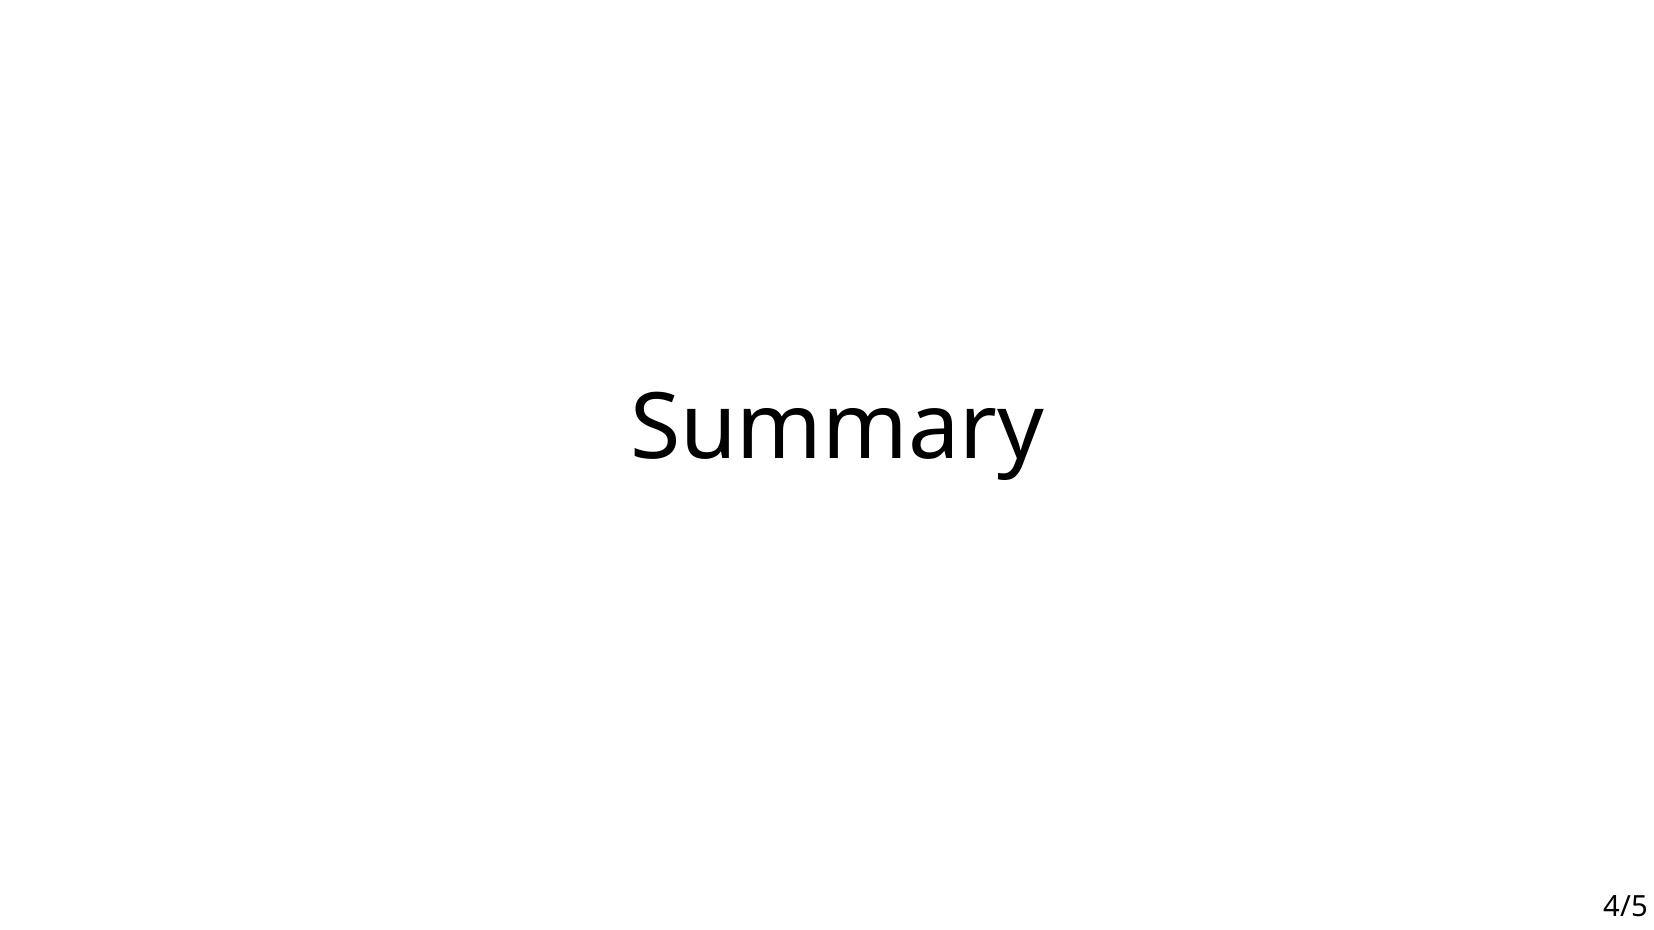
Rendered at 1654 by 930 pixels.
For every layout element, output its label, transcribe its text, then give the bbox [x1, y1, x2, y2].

title Summary [93, 344, 1582, 501]
